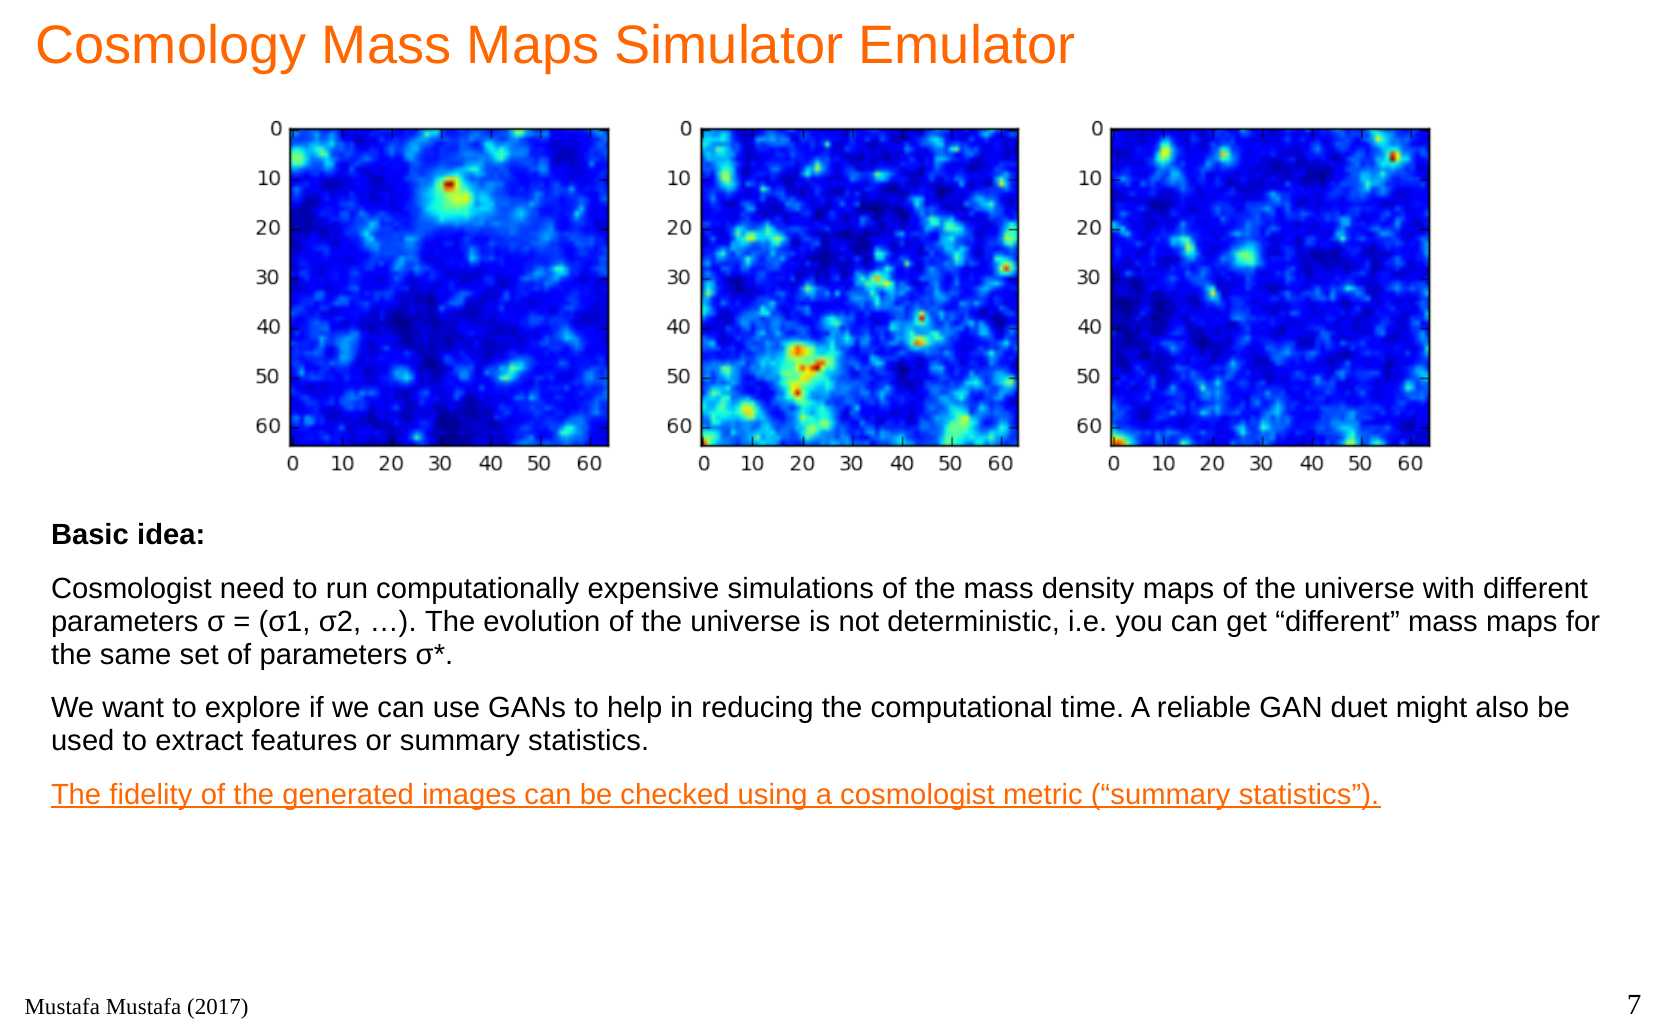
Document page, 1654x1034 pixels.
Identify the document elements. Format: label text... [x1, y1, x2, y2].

title Cosmology Mass Maps Simulator Emulator [35, 14, 1636, 76]
text_box Basic idea: Cosmologist need to run computationally expensive simulations of the mass density maps of the universe with different parameters σ = (σ1, σ2, …). The evolution of the universe is not deterministic, i.e. you can get “different” mass maps for the same set of parameters σ*. We want to explore if we can use GANs to help in reducing the computational time. A reliable GAN duet might also be used to extract features or summary statistics. The fidelity of the generated images can be checked using a cosmologist metric (“summary statistics”). [36, 510, 1618, 840]
picture [240, 107, 1441, 483]
